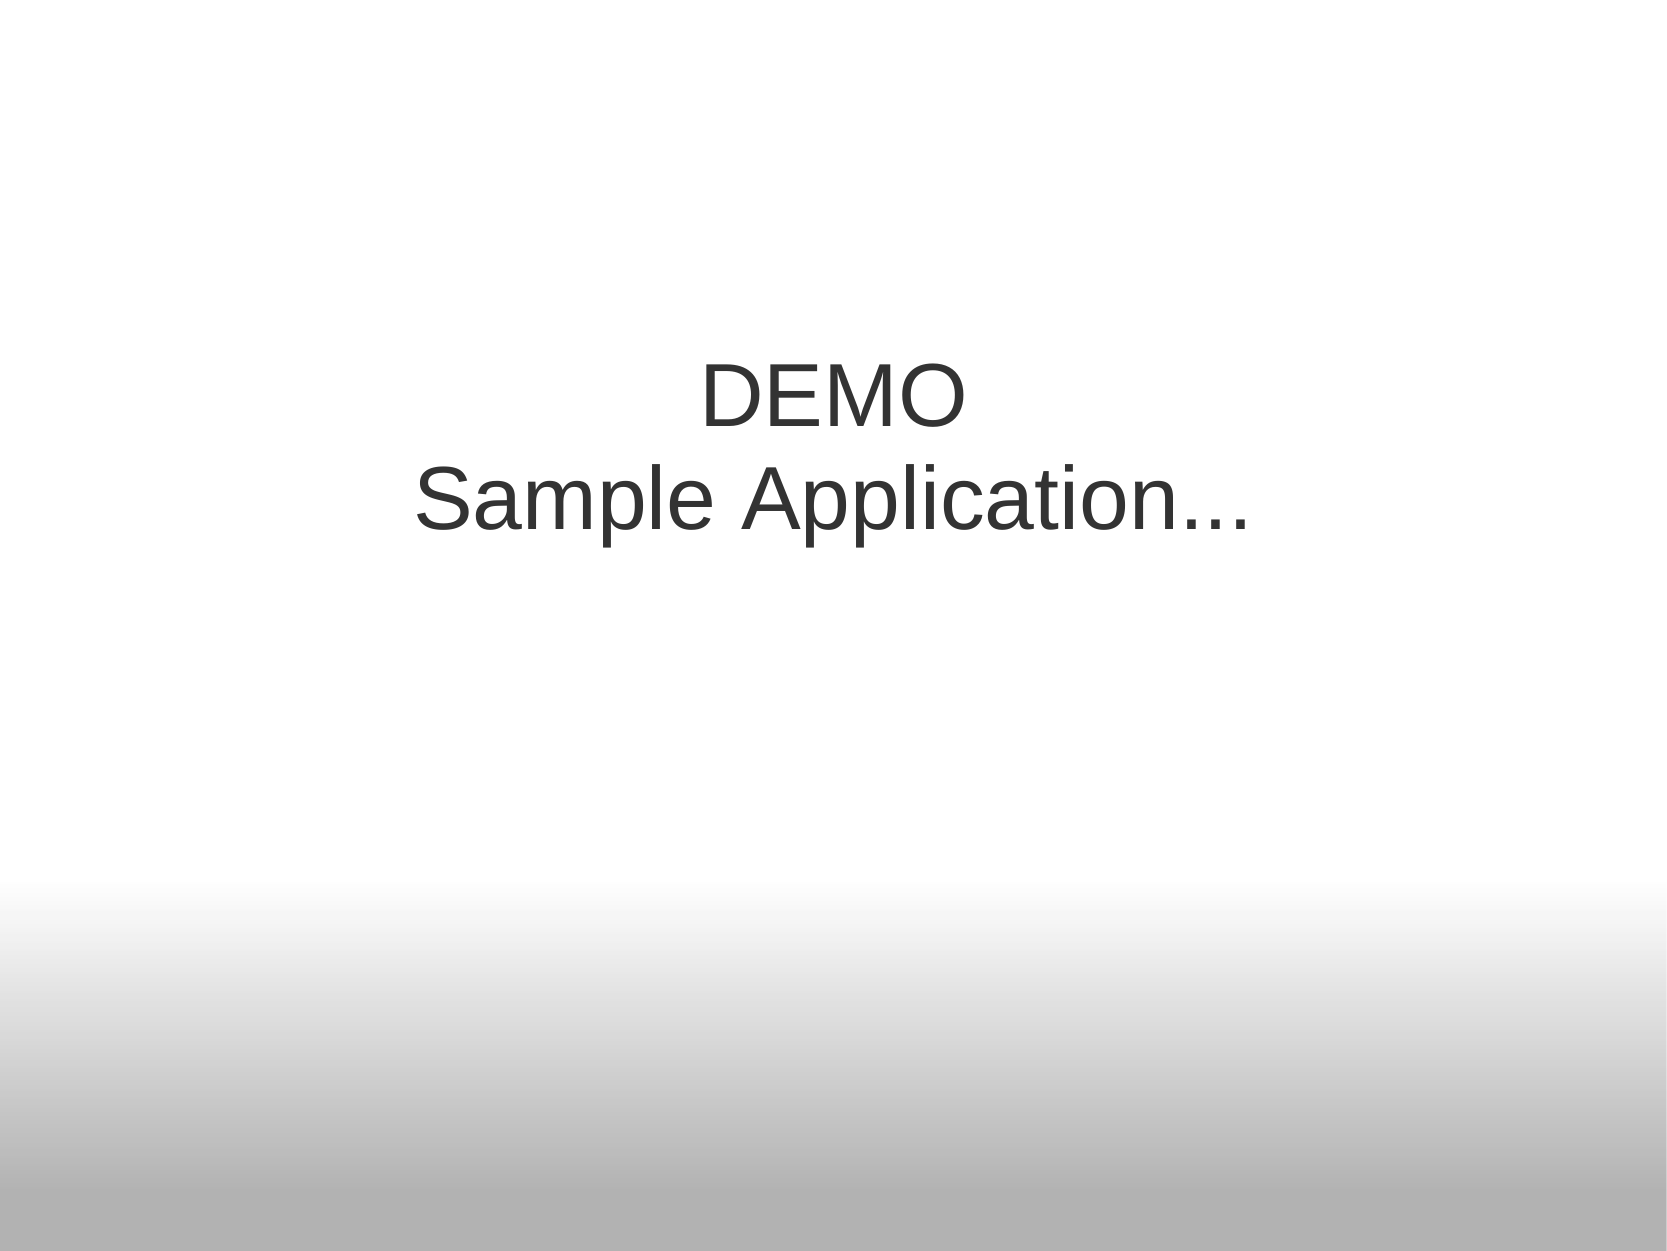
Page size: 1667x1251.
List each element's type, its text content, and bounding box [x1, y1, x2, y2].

title DEMO Sample Application... [40, 345, 1627, 550]
picture [0, 0, 1667, 1251]
